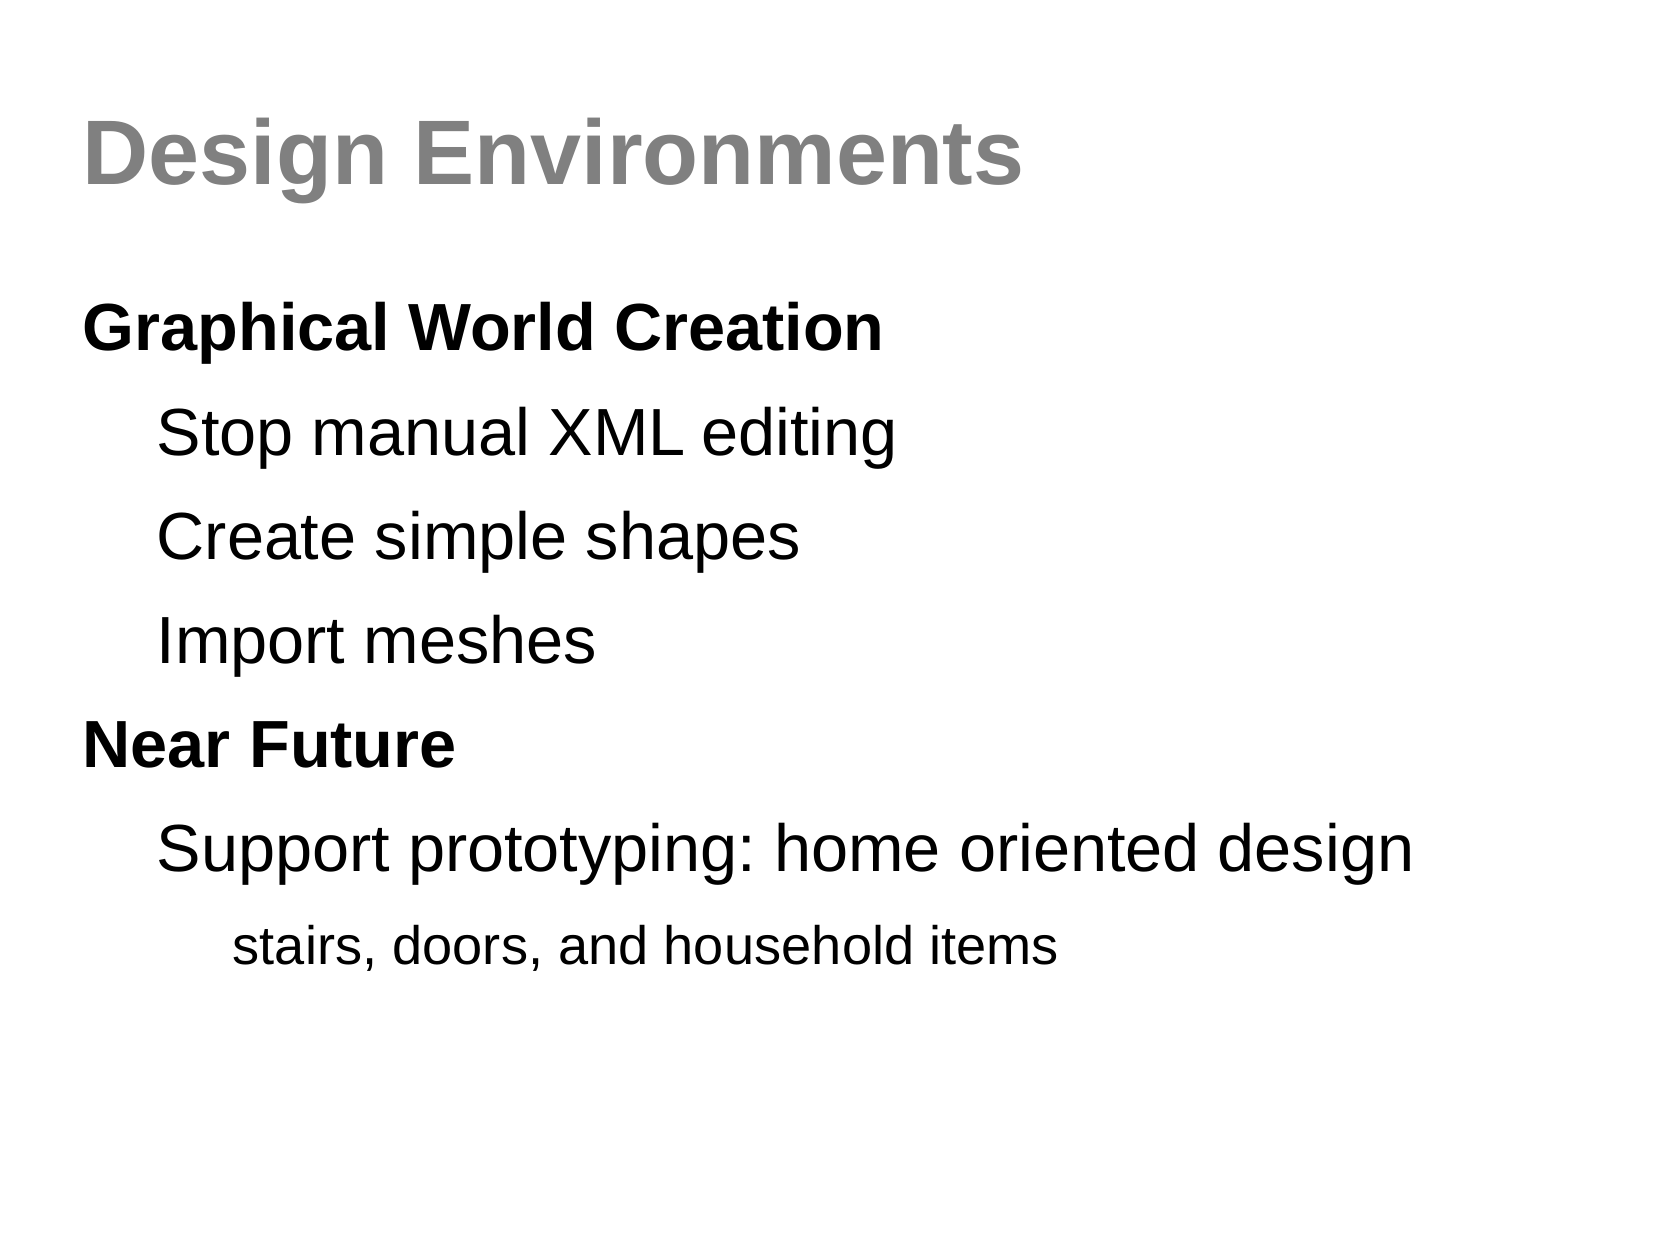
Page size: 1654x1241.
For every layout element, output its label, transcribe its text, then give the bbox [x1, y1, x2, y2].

list Graphical World Creation Stop manual XML editing Create simple shapes Import meshes Near Future Support prototyping: home oriented design stairs, doors, and household items [82, 290, 1571, 1109]
title Design Environments [82, 56, 1571, 250]
